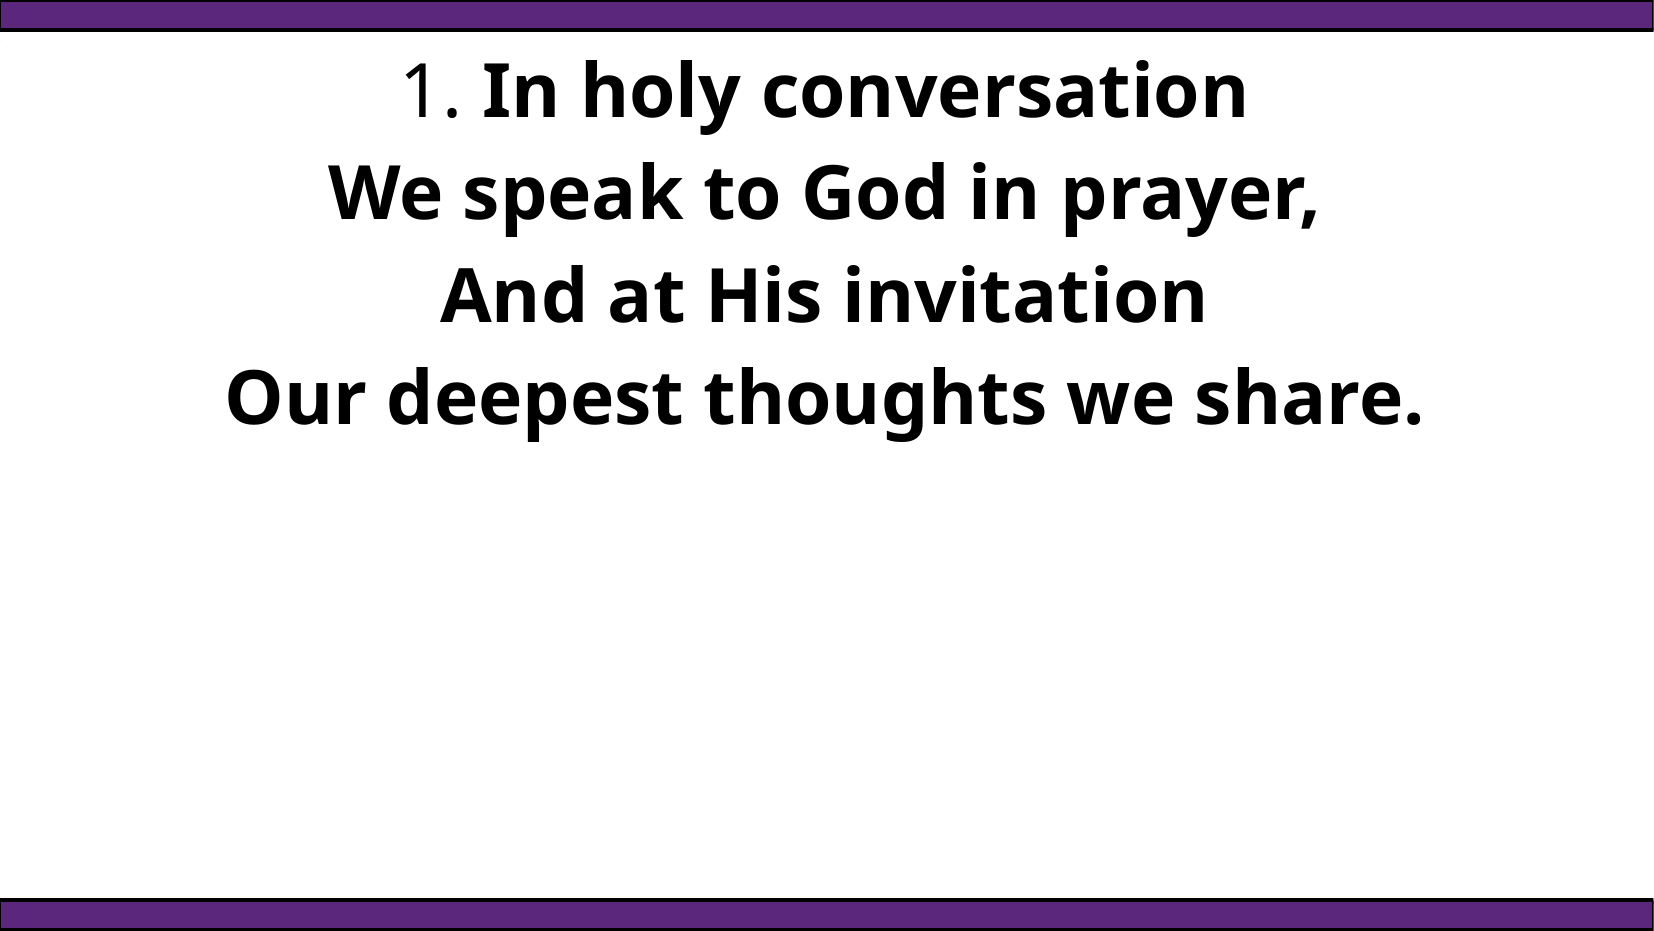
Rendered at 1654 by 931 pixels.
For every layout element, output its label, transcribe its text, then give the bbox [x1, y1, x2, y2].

text_box [0, 900, 1654, 931]
text_box [0, 0, 1654, 31]
text_box 1. In holy conversation We speak to God in prayer, And at His invitation Our deepest thoughts we share. [120, 30, 1531, 445]
picture [0, 31, 1654, 900]
